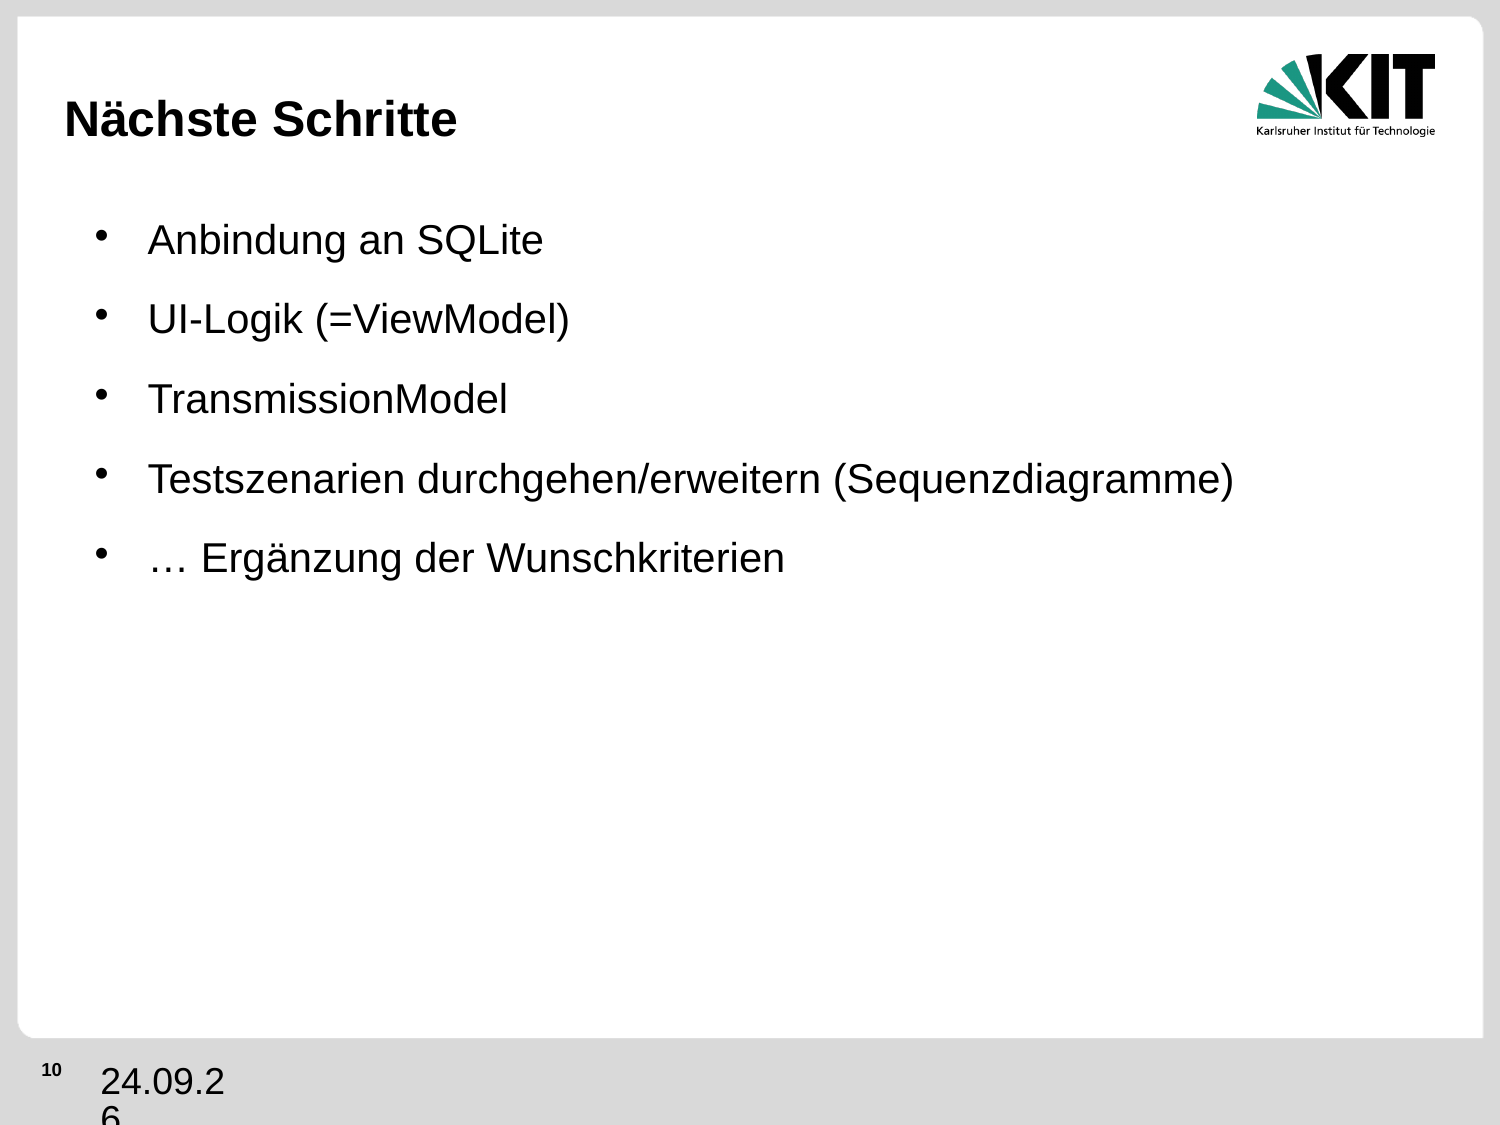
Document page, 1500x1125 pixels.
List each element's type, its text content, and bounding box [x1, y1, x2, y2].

picture [106, 1118, 116, 1125]
text_box Nächste Schritte [64, 54, 1198, 147]
text_box Anbindung an SQLite UI-Logik (=ViewModel) TransmissionModel Testszenarien durchgehen/erweitern (Sequenzdiagramme) … Ergänzung der Wunschkriterien [76, 212, 1441, 1004]
picture [0, 0, 1500, 1125]
